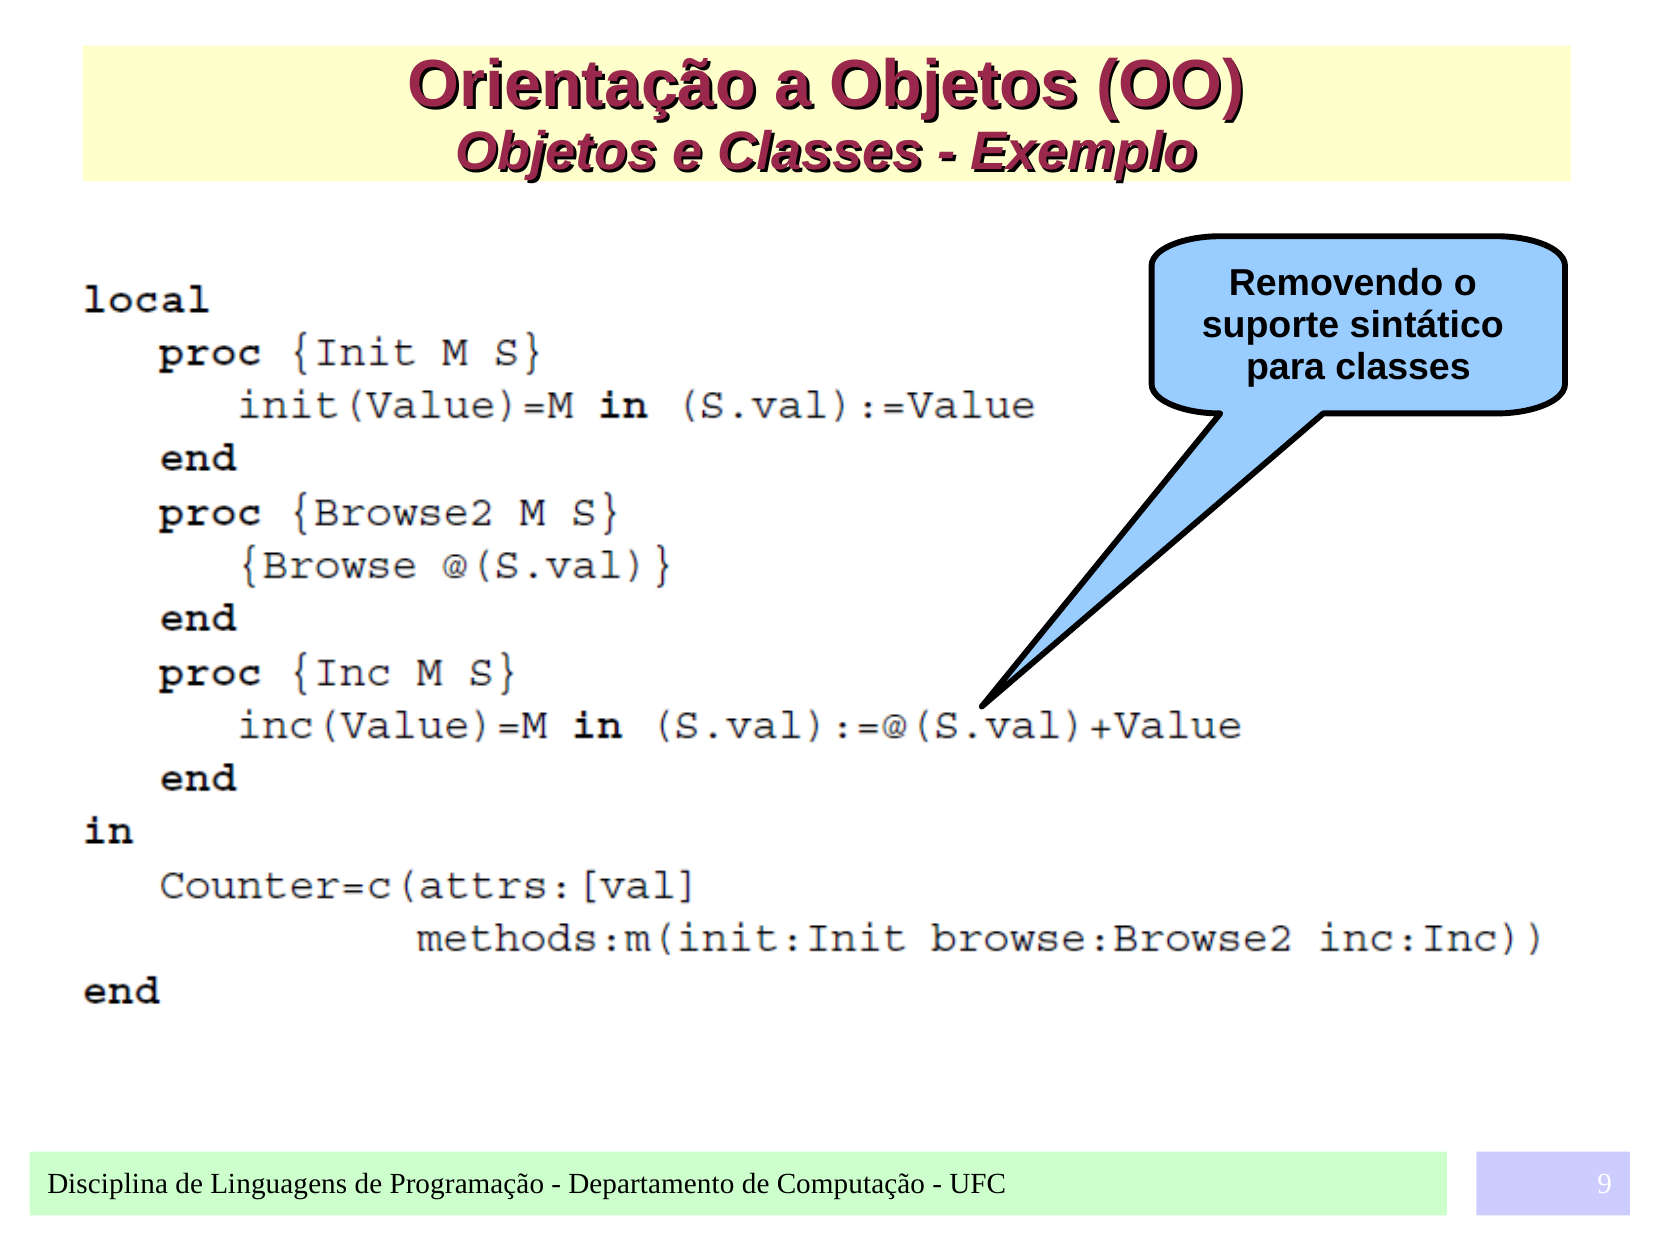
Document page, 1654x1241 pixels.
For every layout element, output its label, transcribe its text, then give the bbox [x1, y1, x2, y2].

text_box Removendo o suporte sintático para classes [981, 236, 1566, 707]
title Orientação a Objetos (OO) Objetos e Classes - Exemplo [82, 45, 1571, 182]
picture [70, 266, 1549, 1006]
